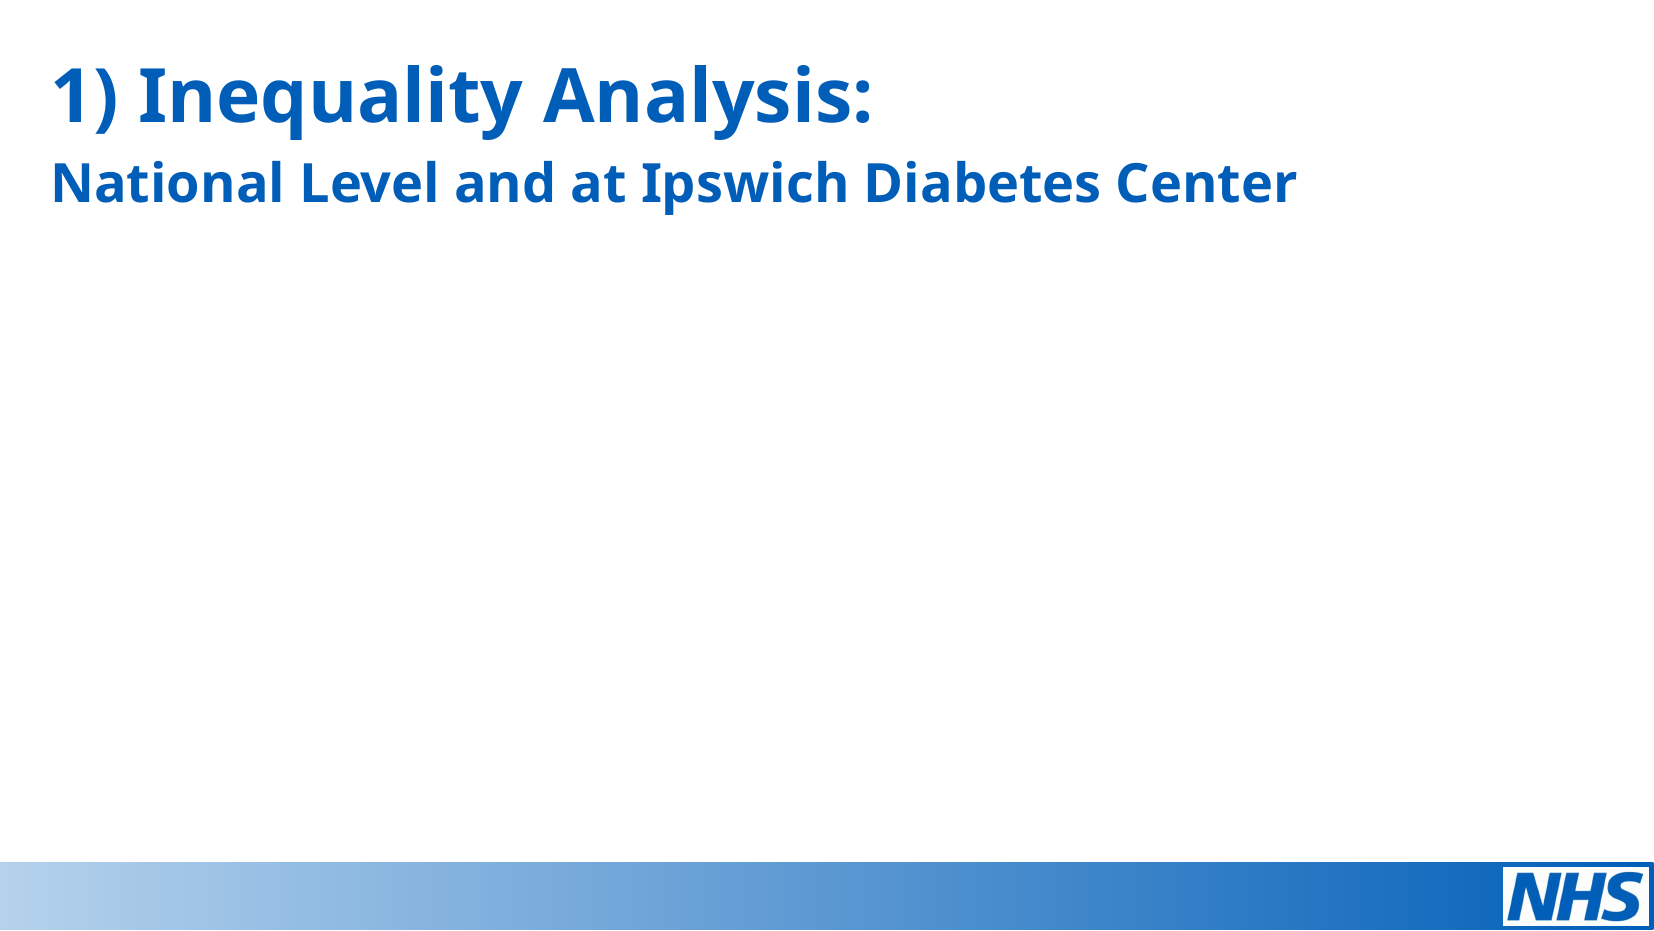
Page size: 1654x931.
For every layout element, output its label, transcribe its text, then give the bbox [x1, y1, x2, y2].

text_box [0, 862, 1654, 930]
text_box 1) Inequality Analysis: National Level and at Ipswich Diabetes Center [35, 35, 1548, 768]
picture [1503, 867, 1649, 926]
